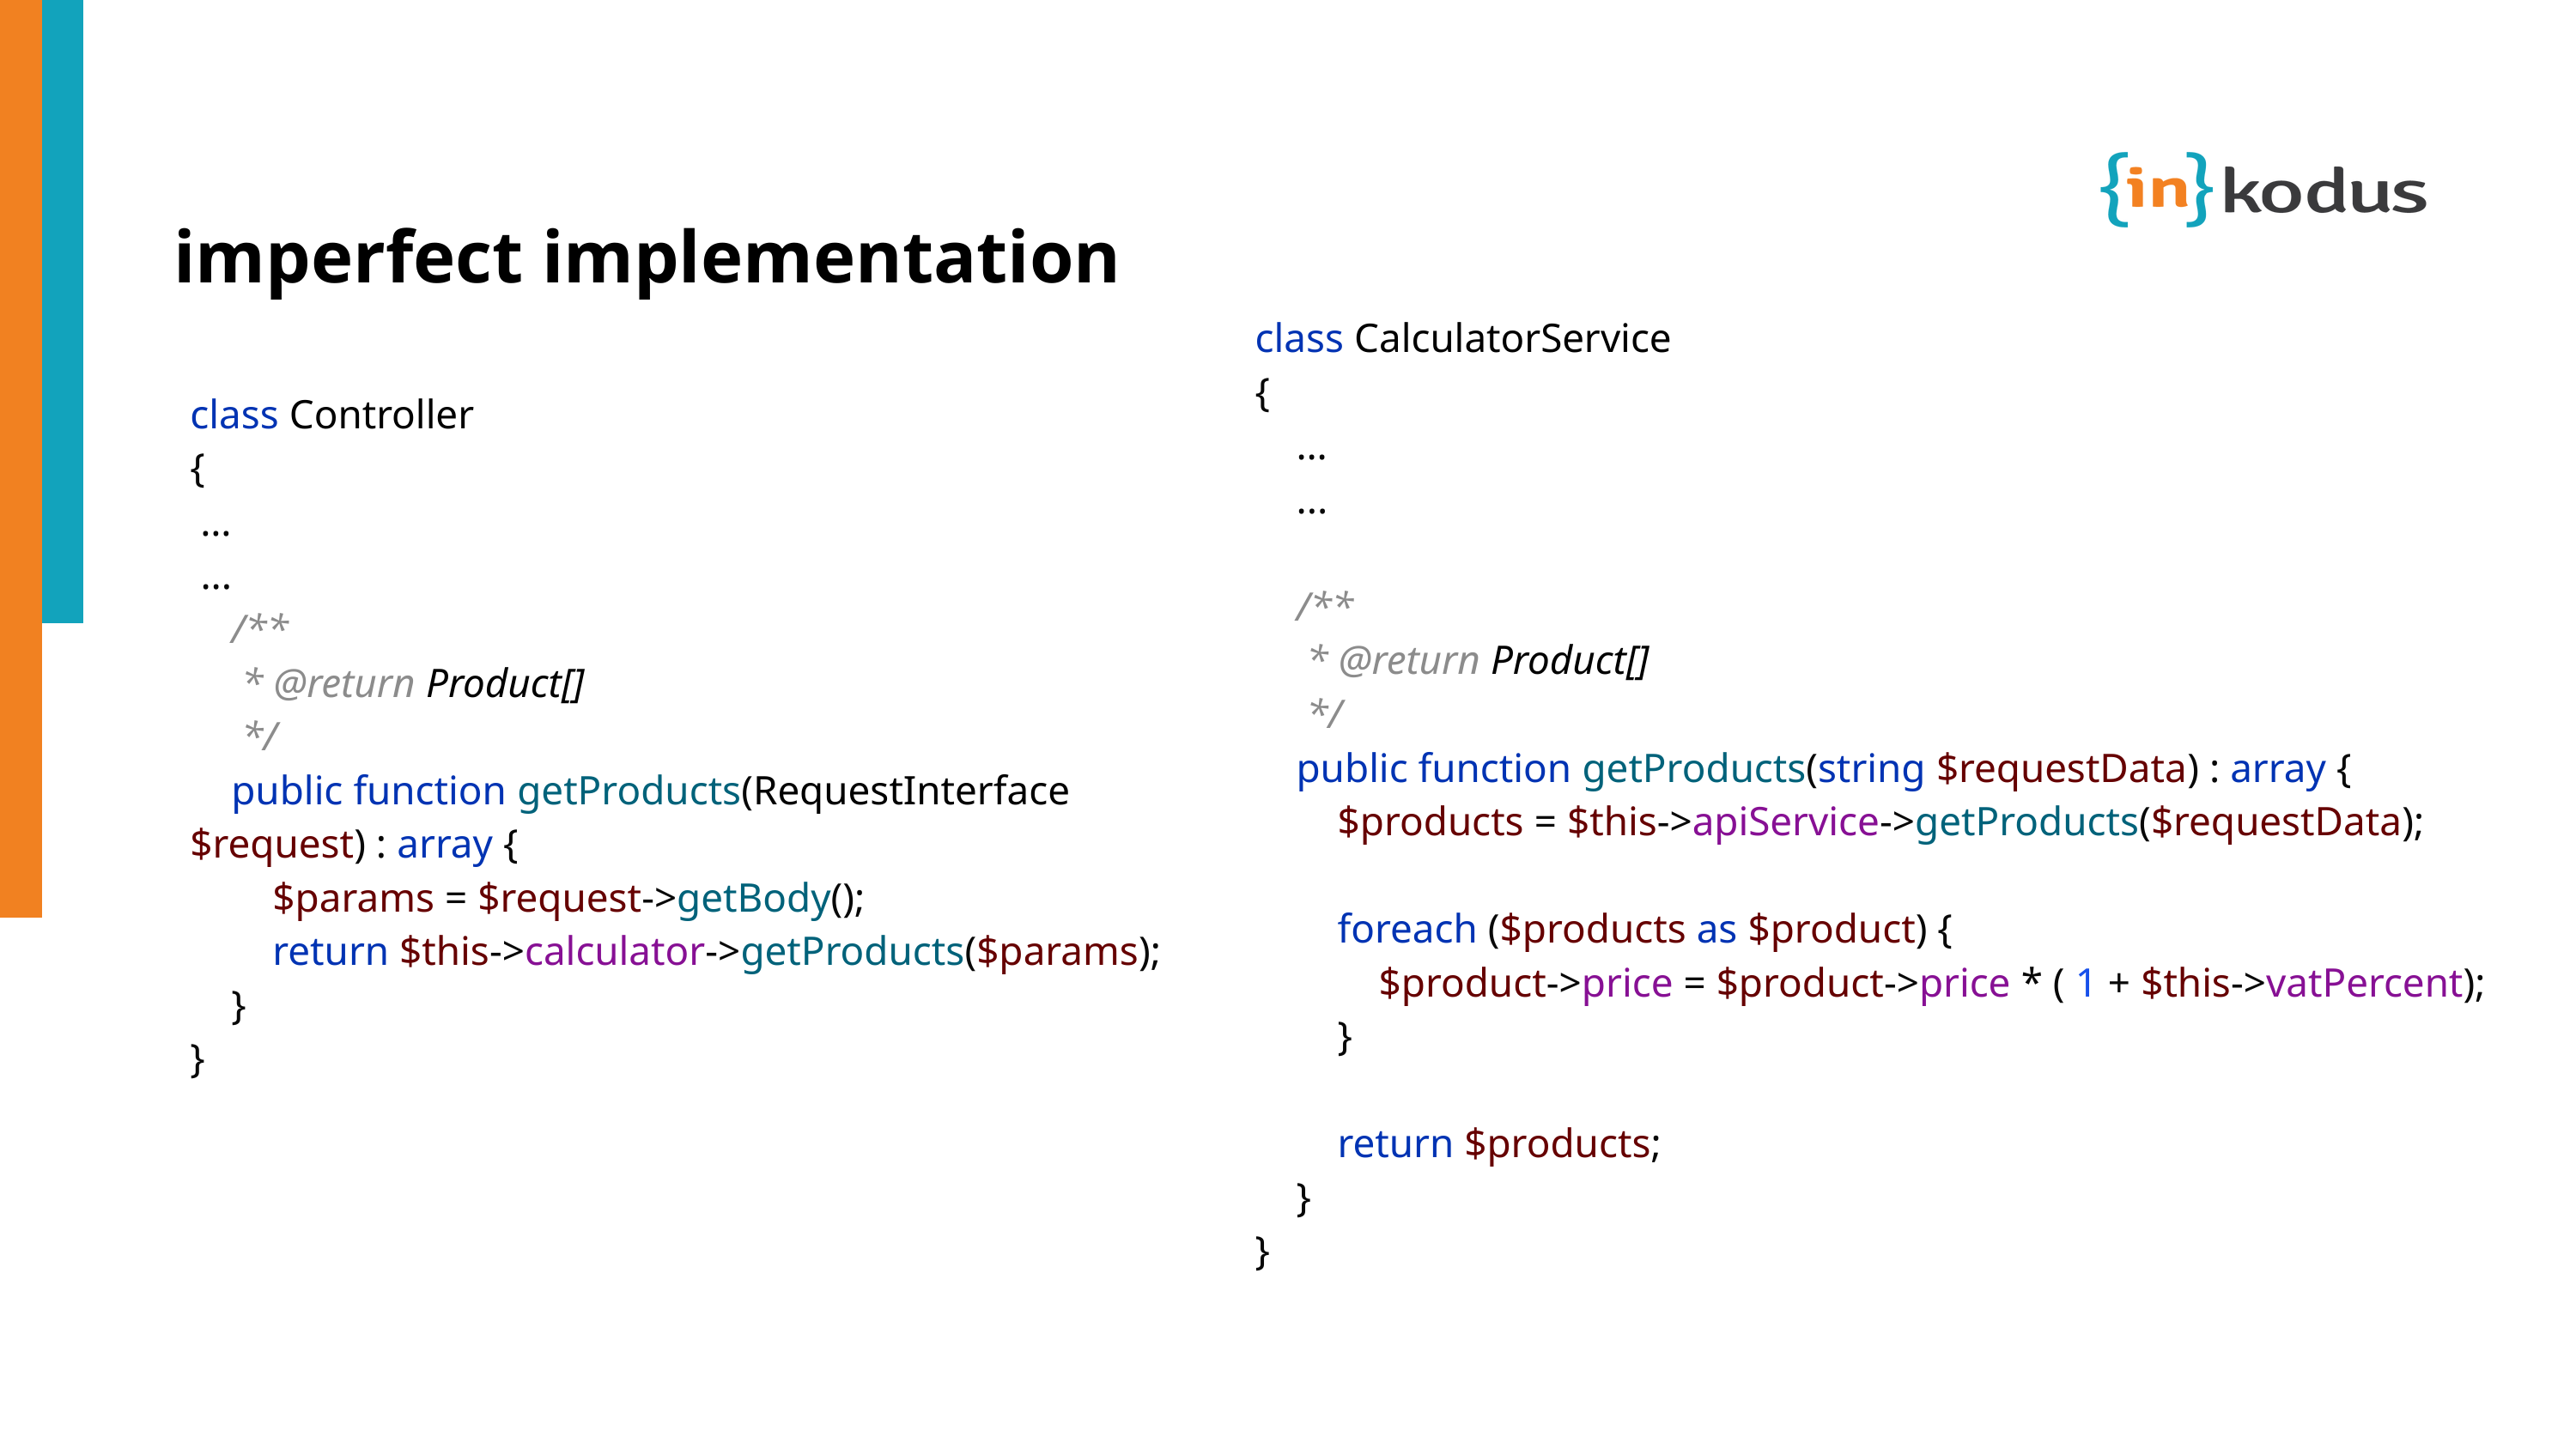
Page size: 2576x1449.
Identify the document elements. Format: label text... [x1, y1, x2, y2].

text_box class CalculatorService { … ... /** * @return Product[] */ public function getProducts(string $requestData) : array { $products = $this->apiService->getProducts($requestData); foreach ($products as $product) { $product->price = $product->price * ( 1 + $this->vatPercent); } return $products; } } [1242, 304, 2536, 1312]
text_box [2093, 144, 2432, 234]
text_box imperfect implementation [173, 197, 1293, 298]
text_box class Controller { … ... /** * @return Product[] */ public function getProducts(RequestInterface $request) : array { $params = $request->getBody(); return $this->calculator->getProducts($params); } } [177, 379, 1218, 1191]
text_box [0, 0, 83, 918]
